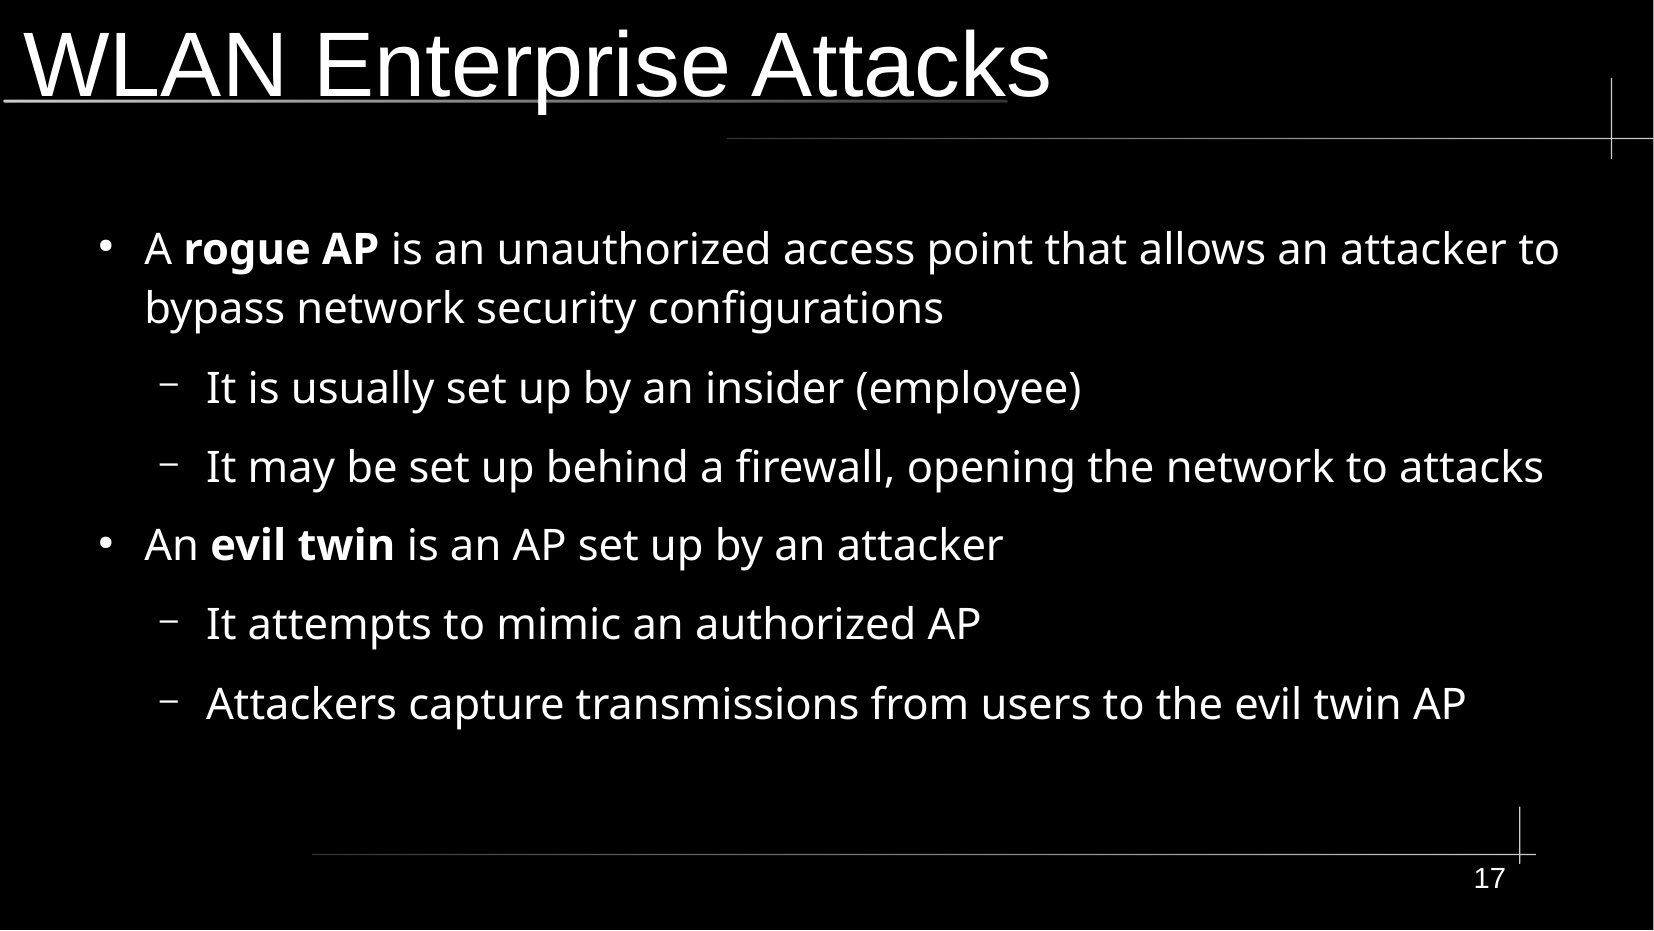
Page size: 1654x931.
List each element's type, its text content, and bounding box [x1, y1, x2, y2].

title WLAN Enterprise Attacks [23, 11, 1589, 119]
list A rogue AP is an unauthorized access point that allows an attacker to bypass network security configurations It is usually set up by an insider (employee) It may be set up behind a firewall, opening the network to attacks An evil twin is an AP set up by an attacker It attempts to mimic an authorized AP Attackers capture transmissions from users to the evil twin AP [82, 217, 1571, 758]
